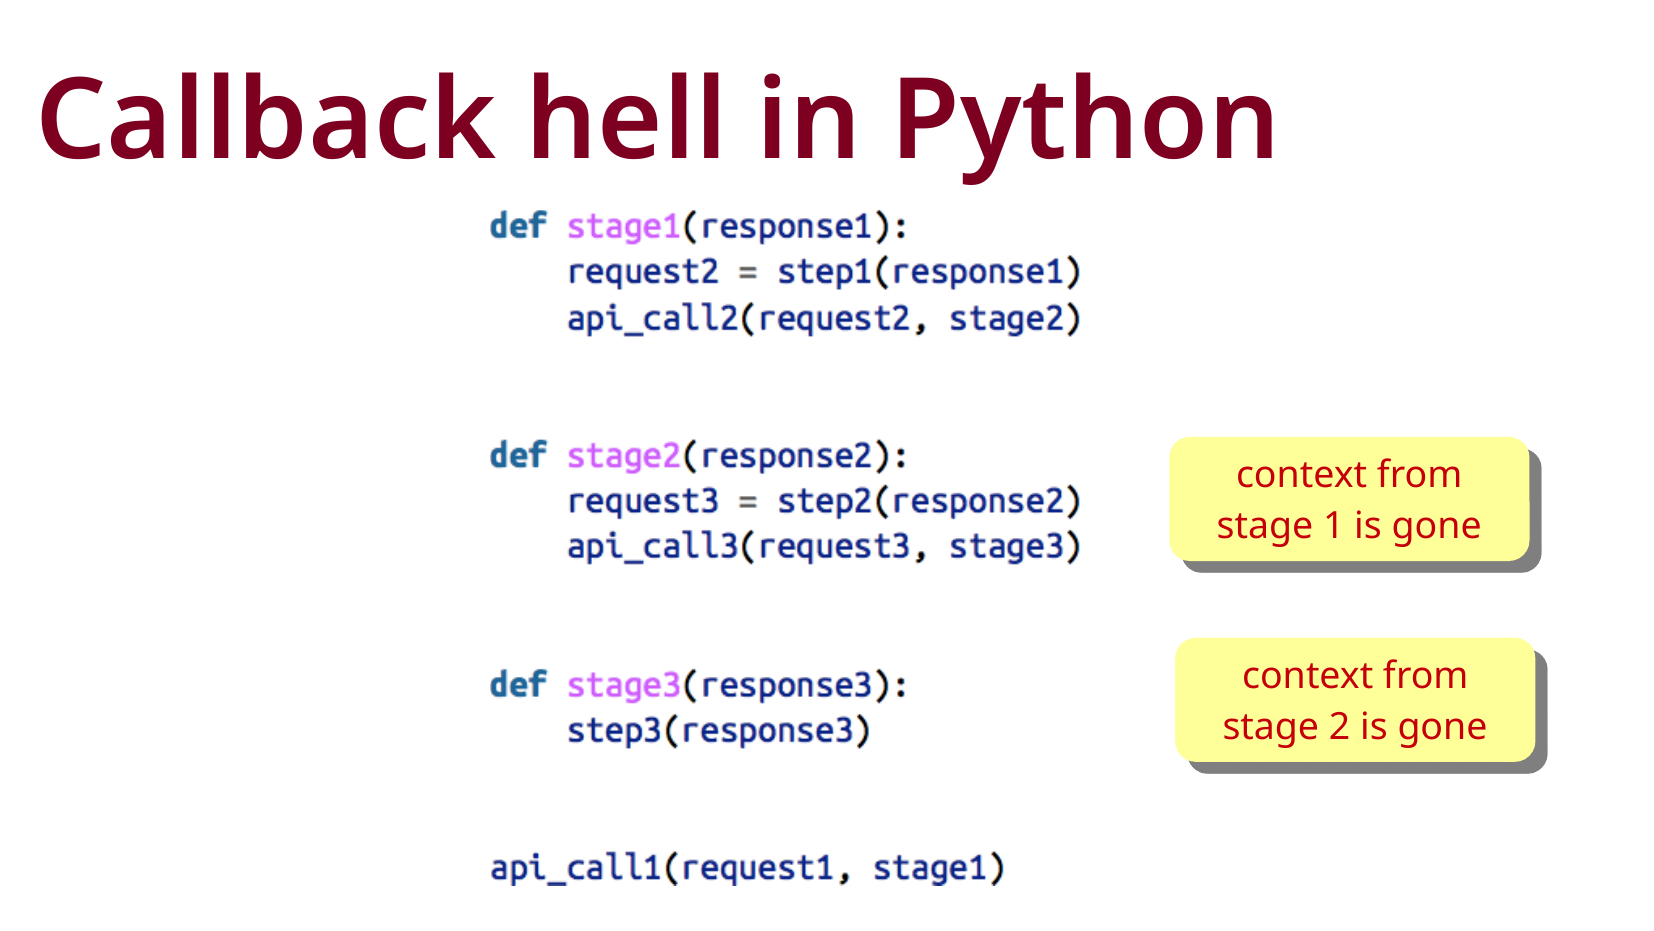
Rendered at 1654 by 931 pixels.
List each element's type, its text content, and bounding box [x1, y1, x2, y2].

text_box context from stage 2 is gone [1175, 637, 1536, 762]
title Callback hell in Python [35, 37, 1571, 193]
text_box context from stage 1 is gone [1169, 436, 1530, 562]
picture [490, 209, 1081, 886]
